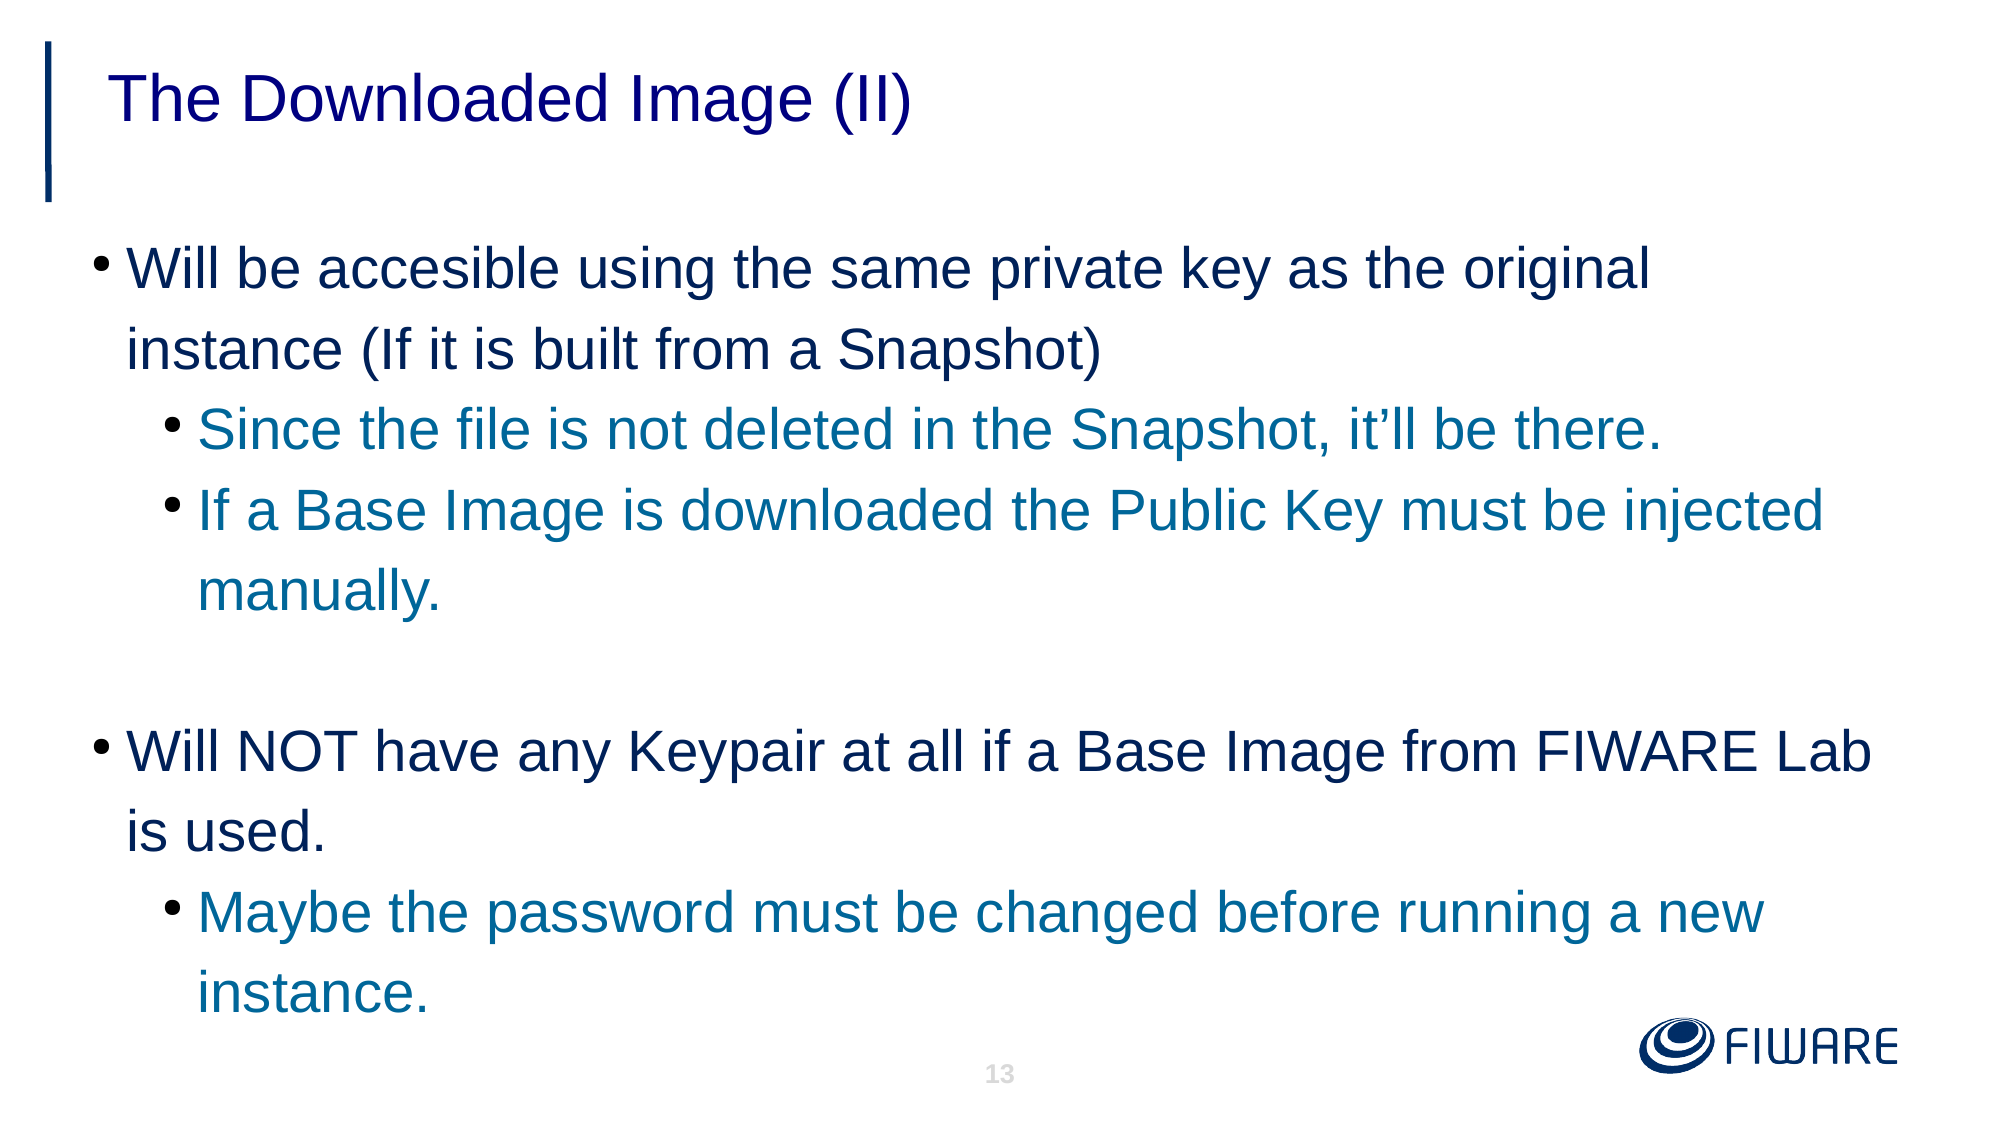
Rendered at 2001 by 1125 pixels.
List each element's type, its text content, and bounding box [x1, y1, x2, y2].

text_box Will be accesible using the same private key as the original instance (If it is built from a Snapshot) Since the file is not deleted in the Snapshot, it’ll be there. If a Base Image is downloaded the Public Key must be injected manually. Will NOT have any Keypair at all if a Base Image from FIWARE Lab is used. Maybe the password must be changed before running a new instance. [76, 212, 1902, 1032]
title The Downloaded Image (II) [92, 47, 1704, 250]
slide_number <número> [887, 1042, 1113, 1103]
picture [1635, 1012, 1905, 1077]
